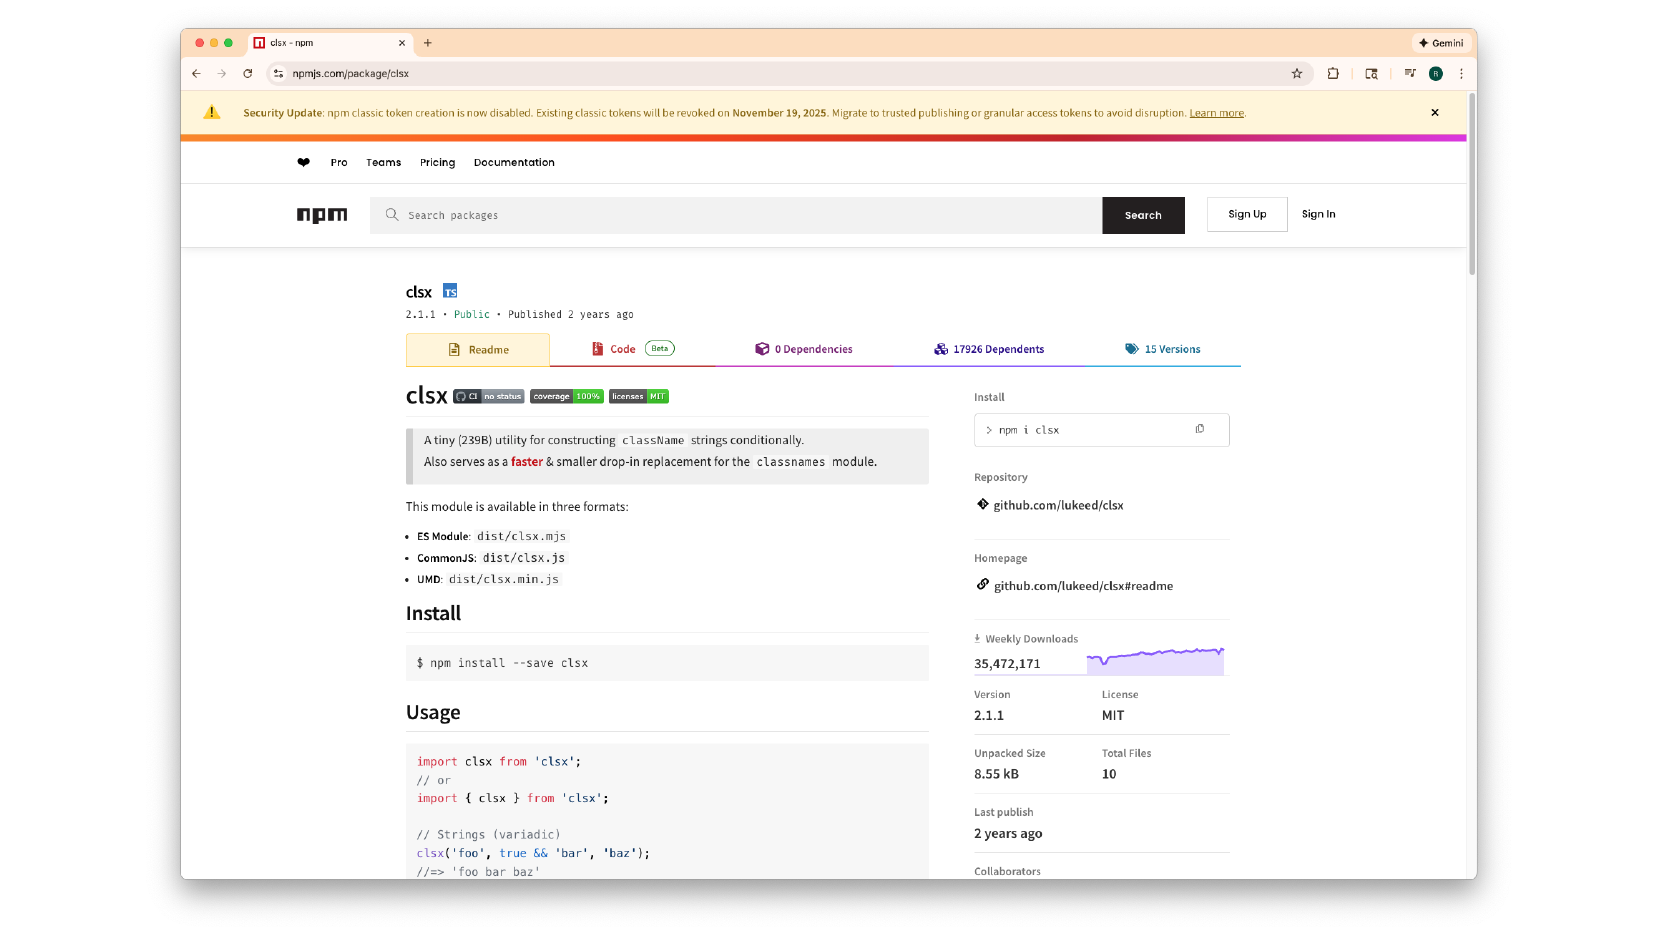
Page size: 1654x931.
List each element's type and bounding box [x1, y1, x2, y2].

picture [140, 1, 1517, 931]
